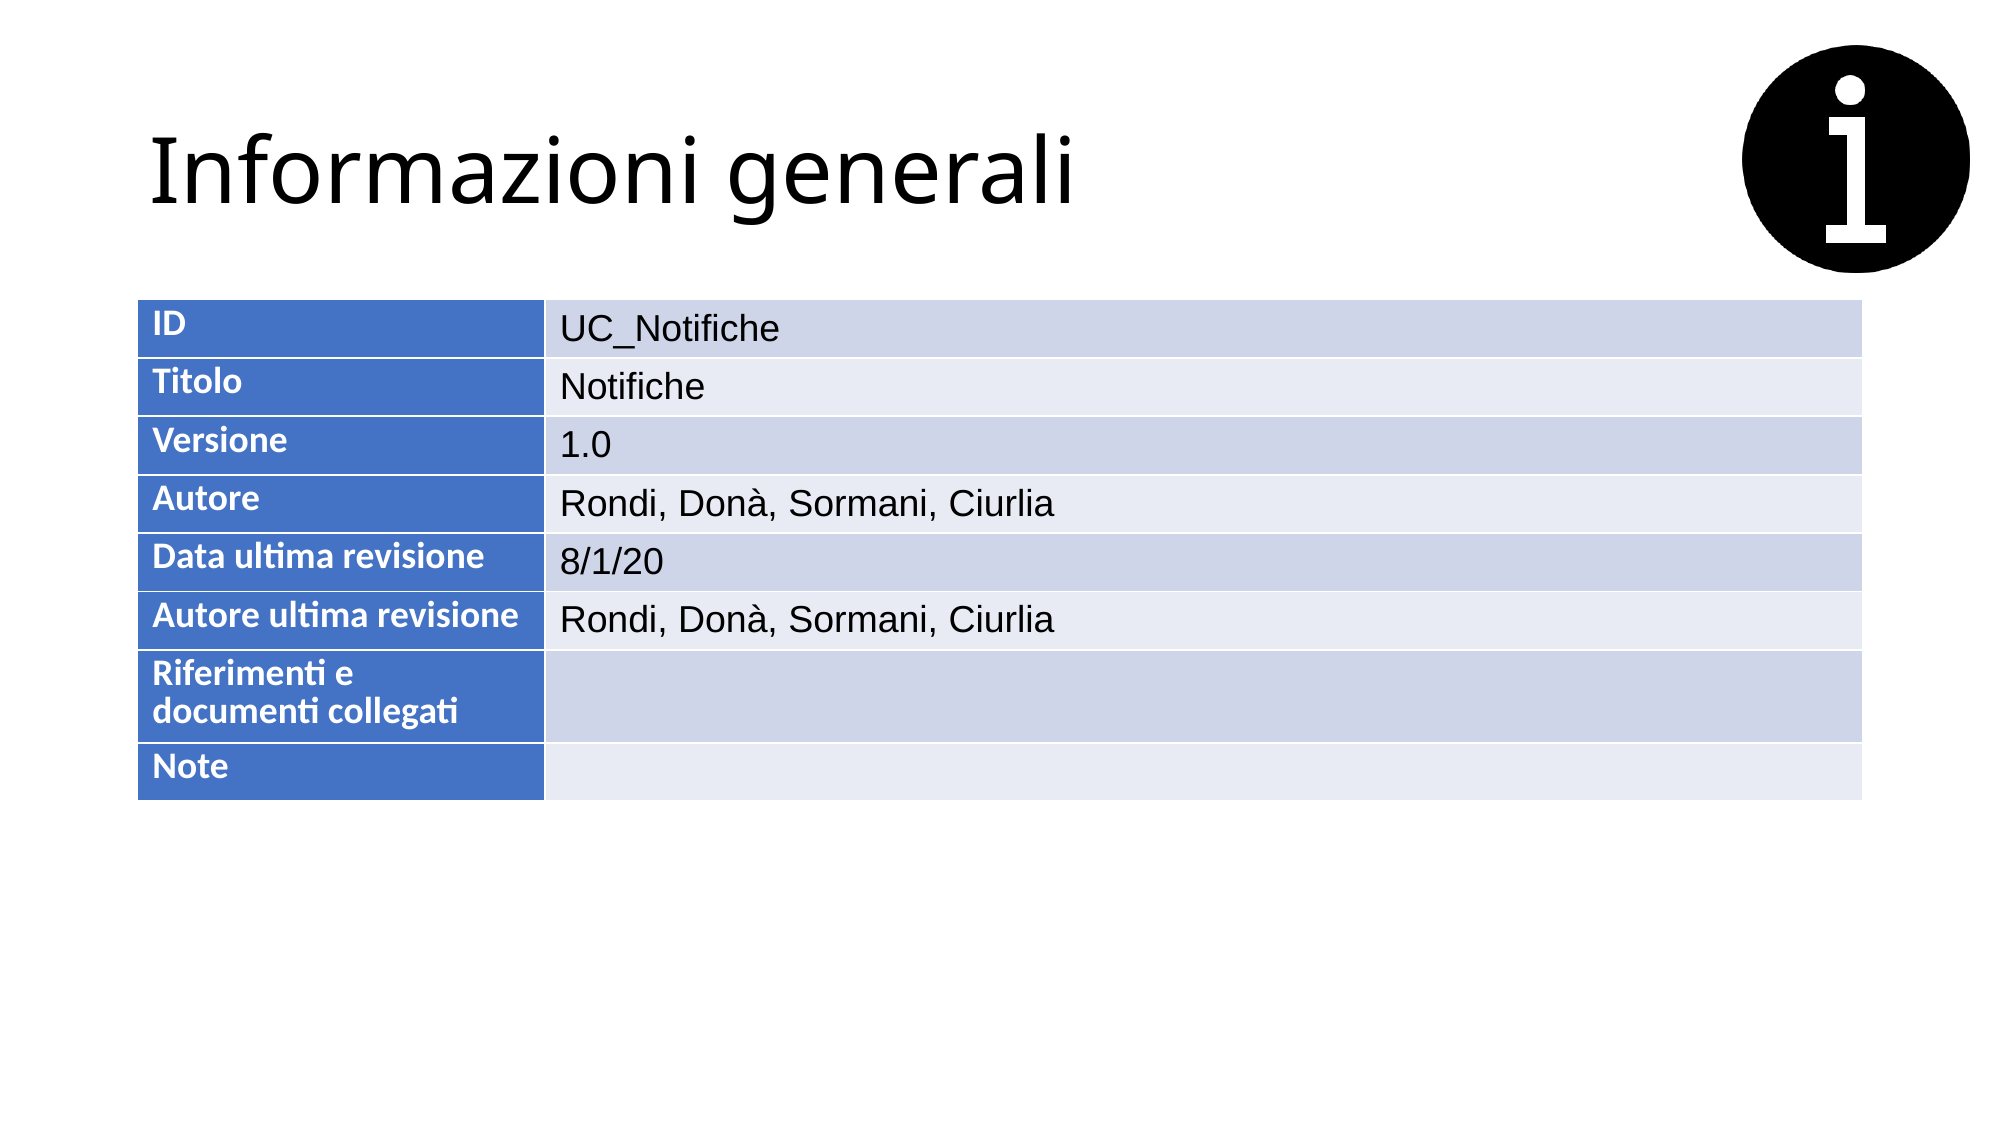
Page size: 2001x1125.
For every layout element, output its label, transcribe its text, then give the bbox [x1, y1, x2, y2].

table_cell [546, 651, 1862, 742]
title Informazioni generali [134, 64, 1712, 283]
table_cell Riferimenti e documenti collegati [138, 651, 544, 742]
table_cell [546, 744, 1862, 800]
table_cell Titolo [138, 359, 544, 415]
picture [1712, 15, 2000, 303]
table_cell Notifiche [546, 359, 1862, 415]
table_cell Versione [138, 417, 544, 474]
table_header UC_Notifiche [546, 300, 1862, 357]
table_cell Rondi, Donà, Sormani, Ciurlia [546, 476, 1862, 532]
table_header ID [138, 300, 544, 357]
table_cell 1.0 [546, 417, 1862, 474]
table_cell Note [138, 744, 544, 800]
table_cell 8/1/20 [546, 534, 1862, 591]
table_cell Data ultima revisione [138, 534, 544, 591]
table_cell Autore ultima revisione [138, 592, 544, 649]
table_cell Autore [138, 476, 544, 532]
table_cell Rondi, Donà, Sormani, Ciurlia [546, 592, 1862, 649]
